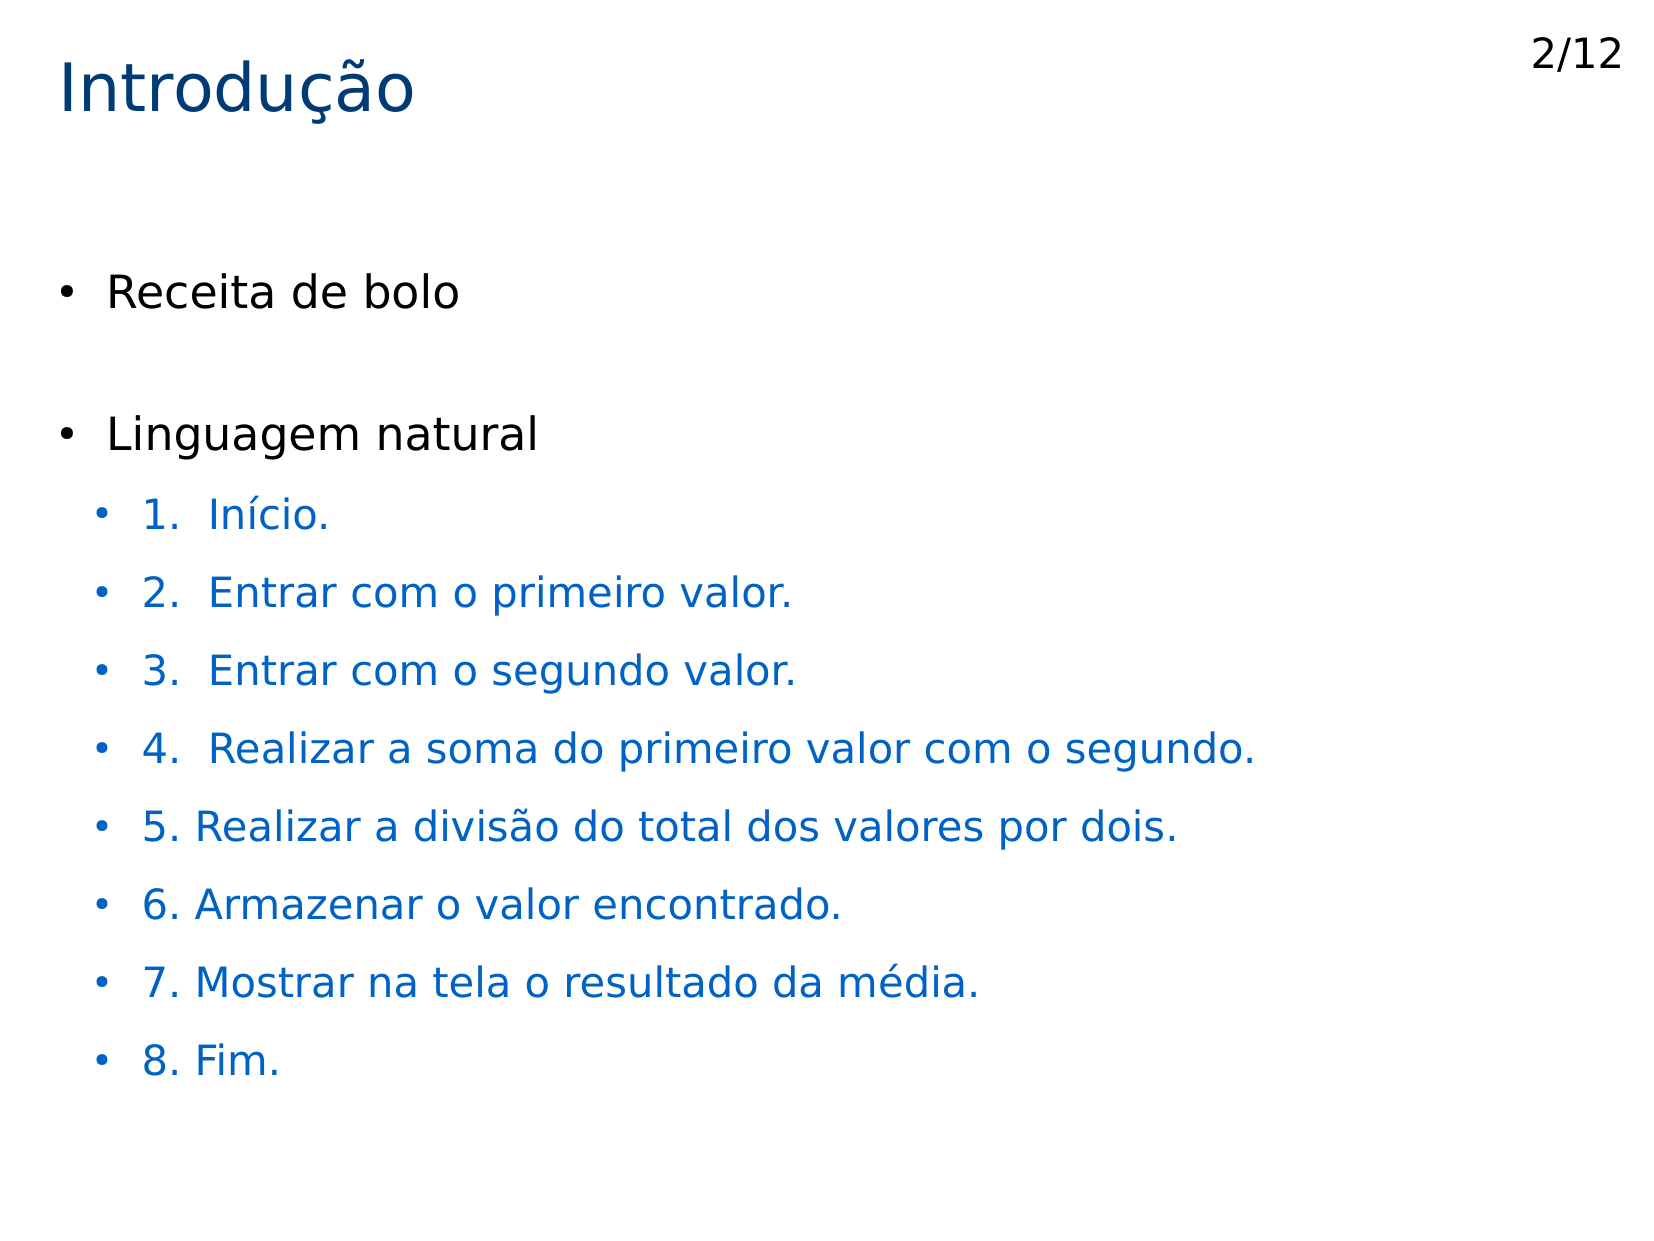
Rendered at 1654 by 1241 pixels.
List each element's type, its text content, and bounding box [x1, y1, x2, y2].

list Receita de bolo Linguagem natural 1. Início. 2. Entrar com o primeiro valor. 3. Entrar com o segundo valor. 4. Realizar a soma do primeiro valor com o segundo. 5. Realizar a divisão do total dos valores por dois. 6. Armazenar o valor encontrado. 7. Mostrar na tela o resultado da média. 8. Fim. [59, 265, 1625, 1211]
title Introdução [59, 29, 1506, 148]
